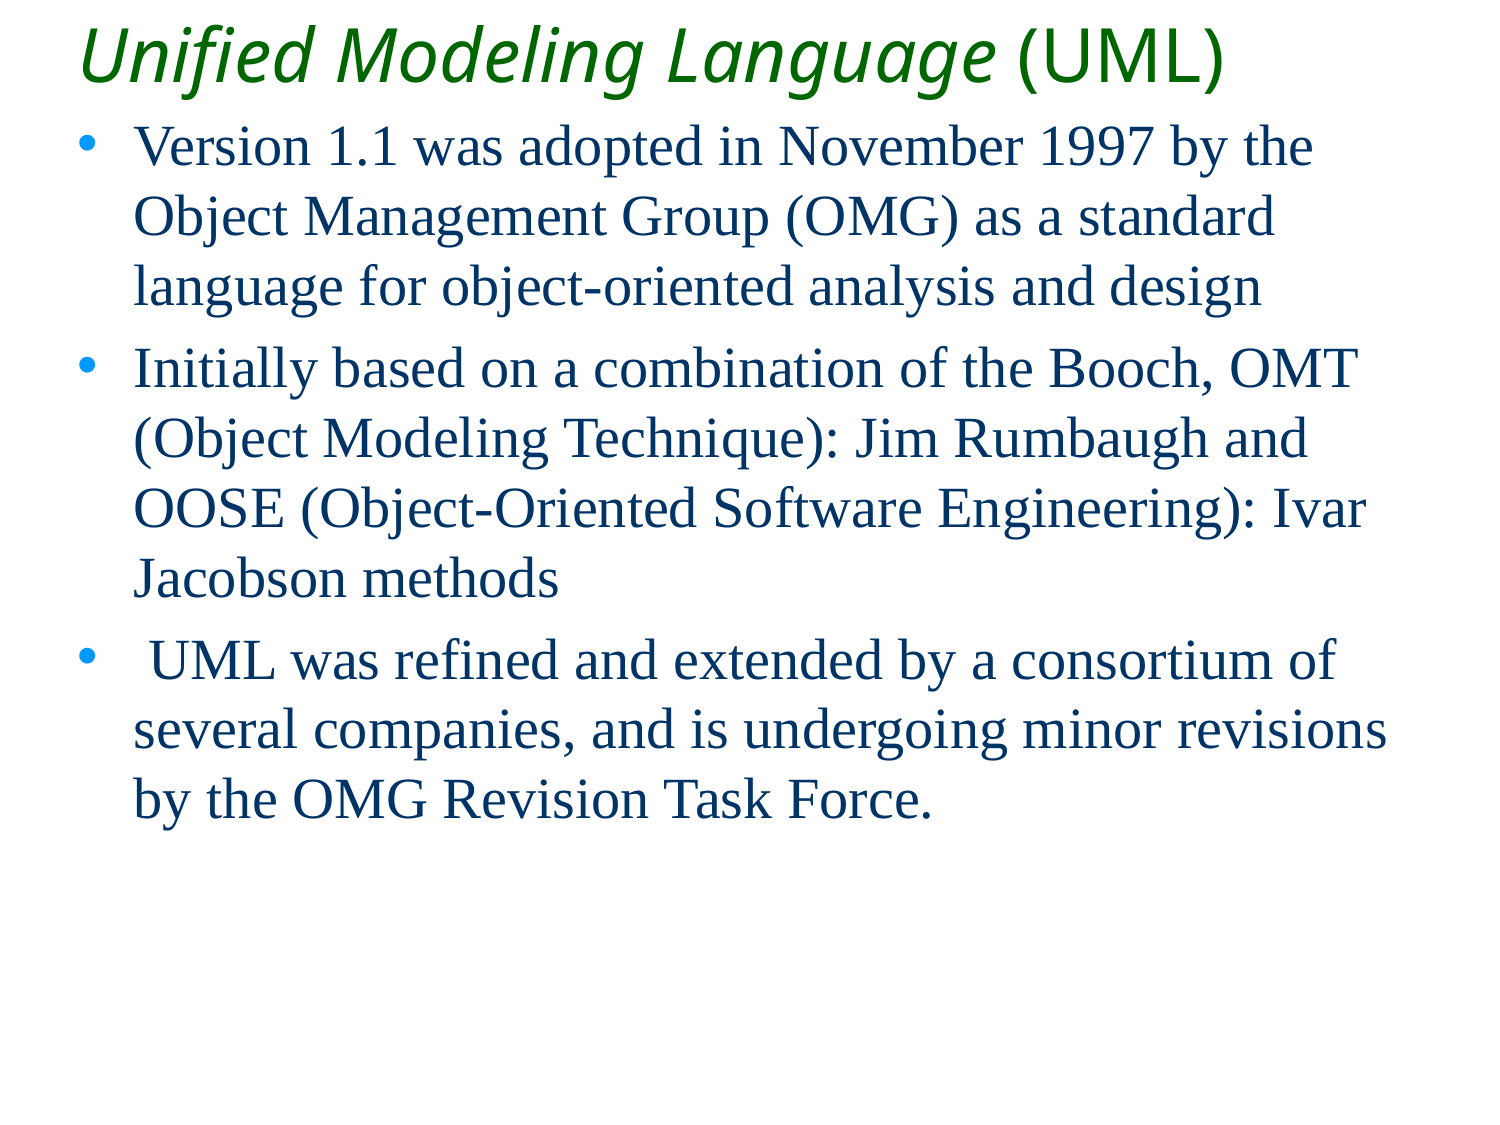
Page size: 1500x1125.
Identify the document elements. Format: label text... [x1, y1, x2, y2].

list Version 1.1 was adopted in November 1997 by the Object Management Group (OMG) as a standard language for object-oriented analysis and design Initially based on a combination of the Booch, OMT (Object Modeling Technique): Jim Rumbaugh and OOSE (Object-Oriented Software Engineering): Ivar Jacobson methods UML was refined and extended by a consortium of several companies, and is undergoing minor revisions by the OMG Revision Task Force. [62, 99, 1406, 925]
title Unified Modeling Language (UML) [62, 0, 1457, 106]
